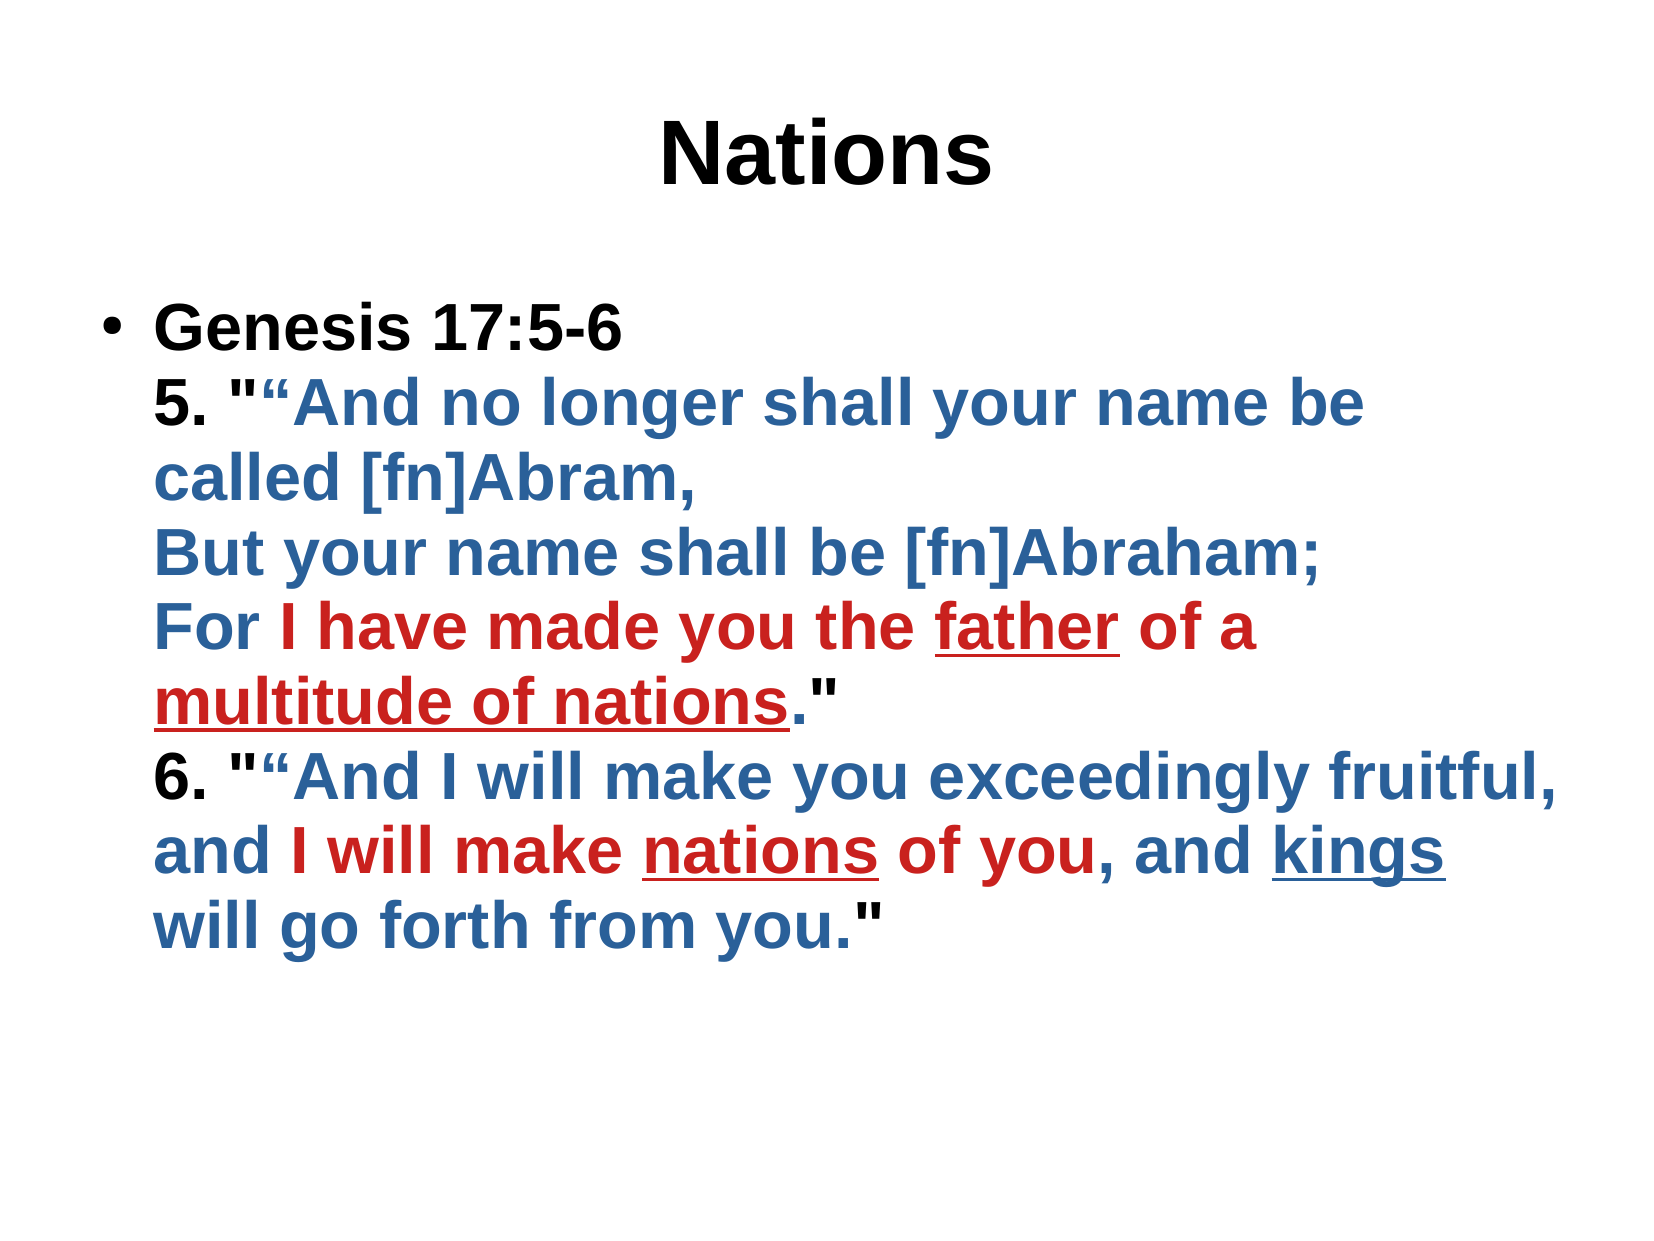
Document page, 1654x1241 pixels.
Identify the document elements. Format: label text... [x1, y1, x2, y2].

list Genesis 17:5-6 5. "“And no longer shall your name be called [fn]Abram, But your name shall be [fn]Abraham; For I have made you the father of a multitude of nations." 6. "“And I will make you exceedingly fruitful, and I will make nations of you, and kings will go forth from you." [82, 290, 1571, 1109]
title Nations [82, 49, 1571, 257]
